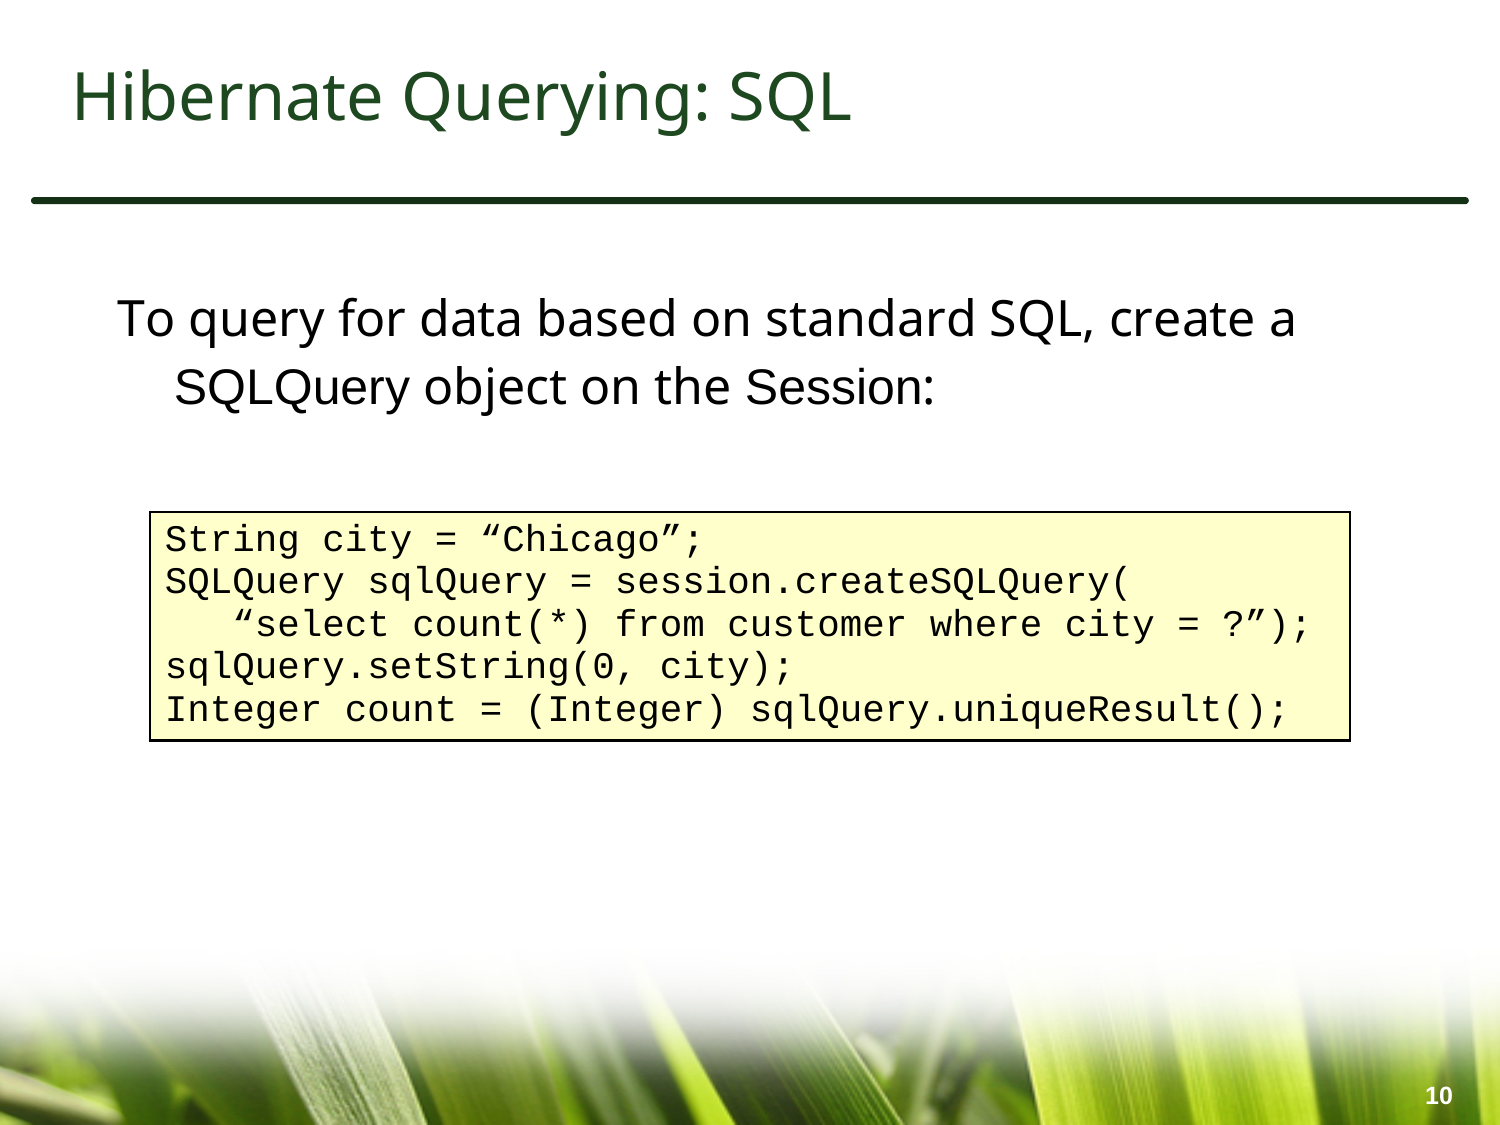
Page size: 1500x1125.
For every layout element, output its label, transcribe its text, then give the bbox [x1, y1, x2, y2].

text_box String city = “Chicago”; SQLQuery sqlQuery = session.createSQLQuery( “select count(*) from customer where city = ?”); sqlQuery.setString(0, city); Integer count = (Integer) sqlQuery.uniqueResult(); [150, 512, 1351, 741]
picture [0, 944, 1500, 1125]
list To query for data based on standard SQL, create a SQLQuery object on the Session: [103, 275, 1394, 938]
title Hibernate Querying: SQL [56, 13, 1089, 176]
